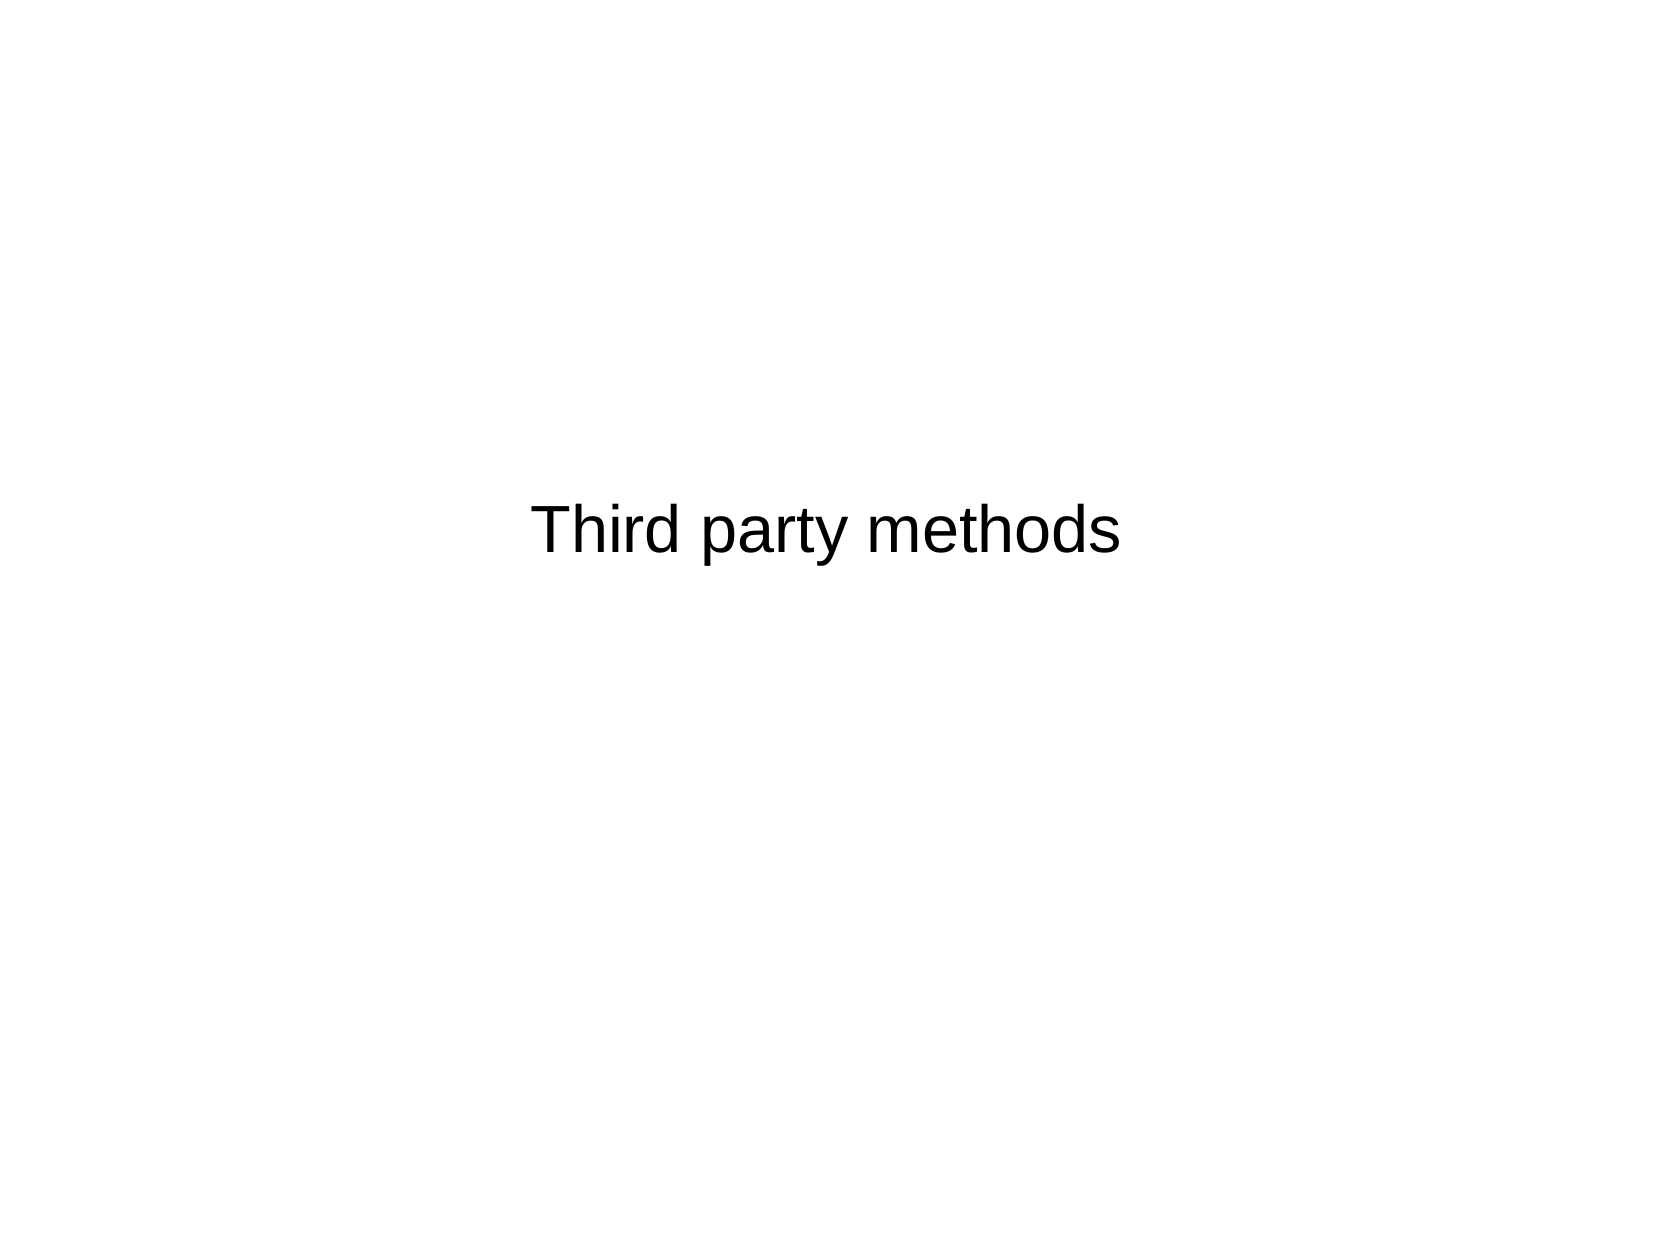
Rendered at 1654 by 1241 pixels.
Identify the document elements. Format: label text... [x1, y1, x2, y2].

subtitle Third party methods [82, 49, 1571, 1010]
